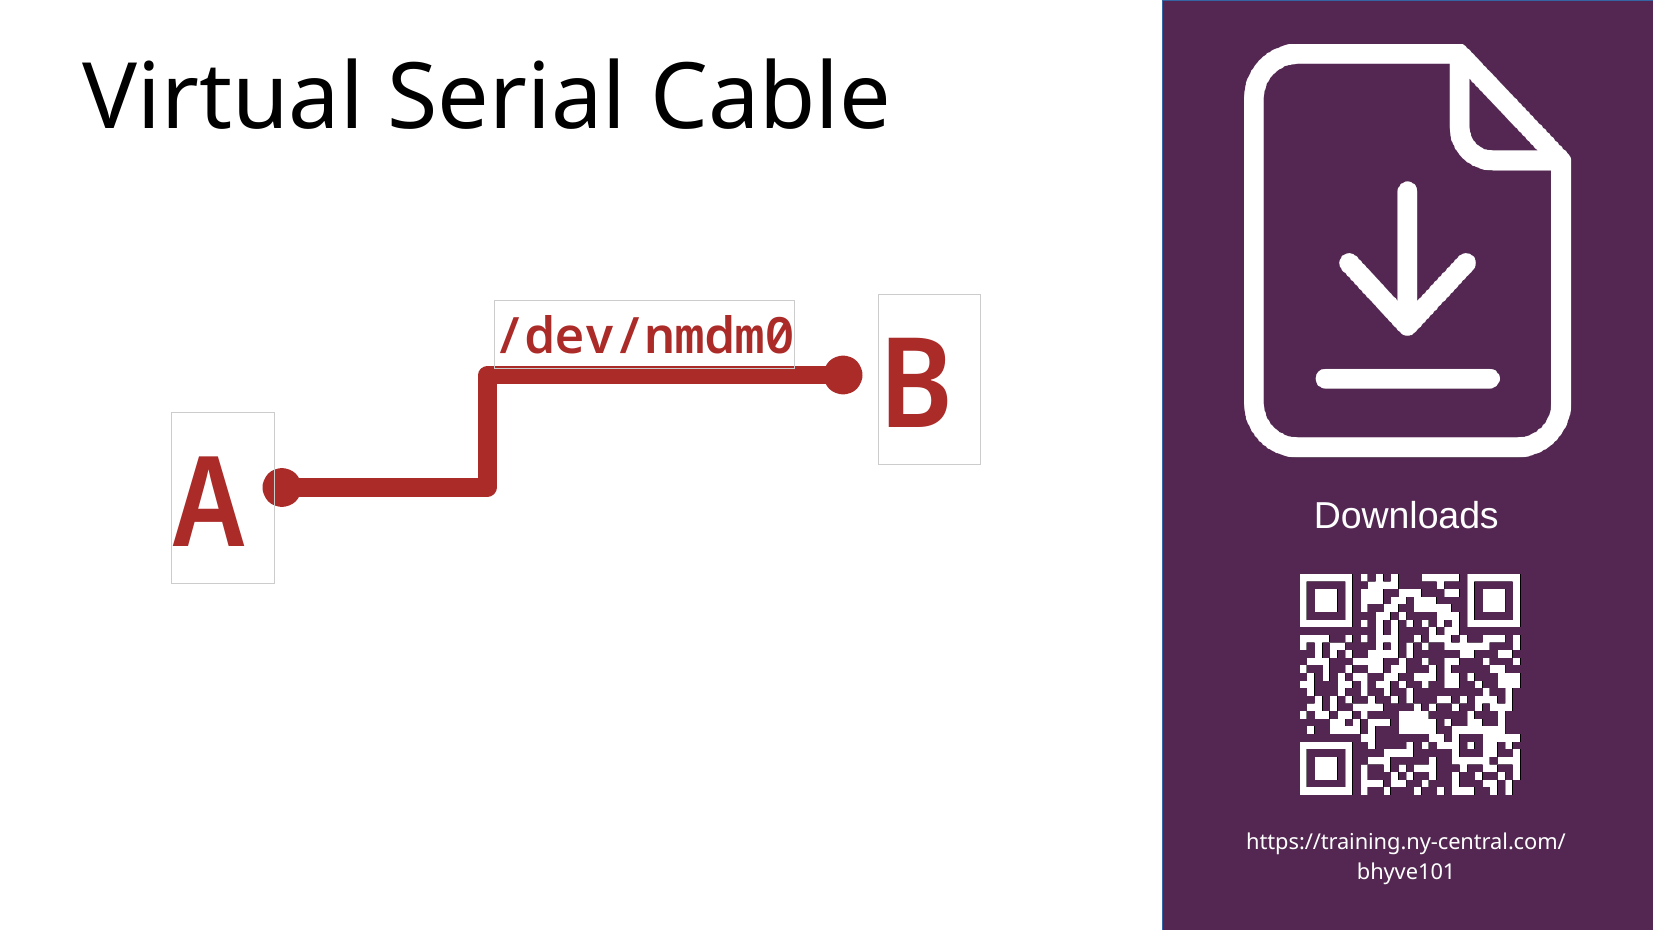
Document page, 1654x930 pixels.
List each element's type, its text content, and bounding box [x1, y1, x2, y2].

text_box /dev/nmdm0 [494, 300, 788, 359]
picture [1268, 543, 1550, 826]
text_box B [878, 294, 981, 440]
title Virtual Serial Cable [82, 37, 1571, 150]
text_box [1162, 0, 1653, 930]
picture [1200, 44, 1613, 458]
text_box Downloads [1237, 487, 1576, 638]
text_box https://training.ny-central.com/bhyve101 [1200, 819, 1613, 930]
text_box A [171, 412, 275, 558]
